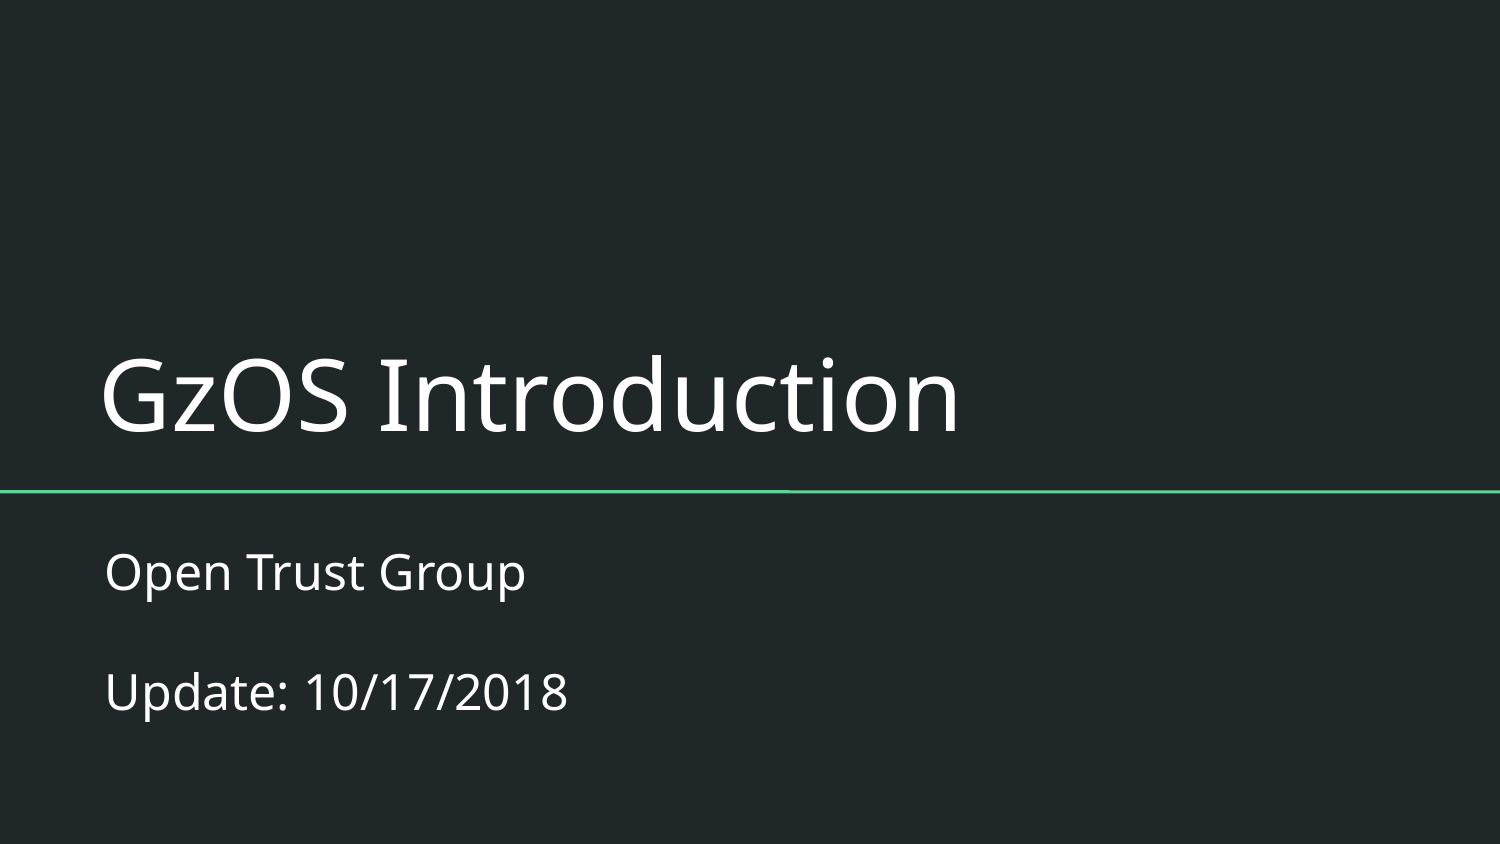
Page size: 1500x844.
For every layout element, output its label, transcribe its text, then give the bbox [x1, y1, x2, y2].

subtitle Open Trust Group Update: 10/17/2018 [89, 525, 1423, 731]
title GzOS Introduction [83, 206, 1417, 467]
